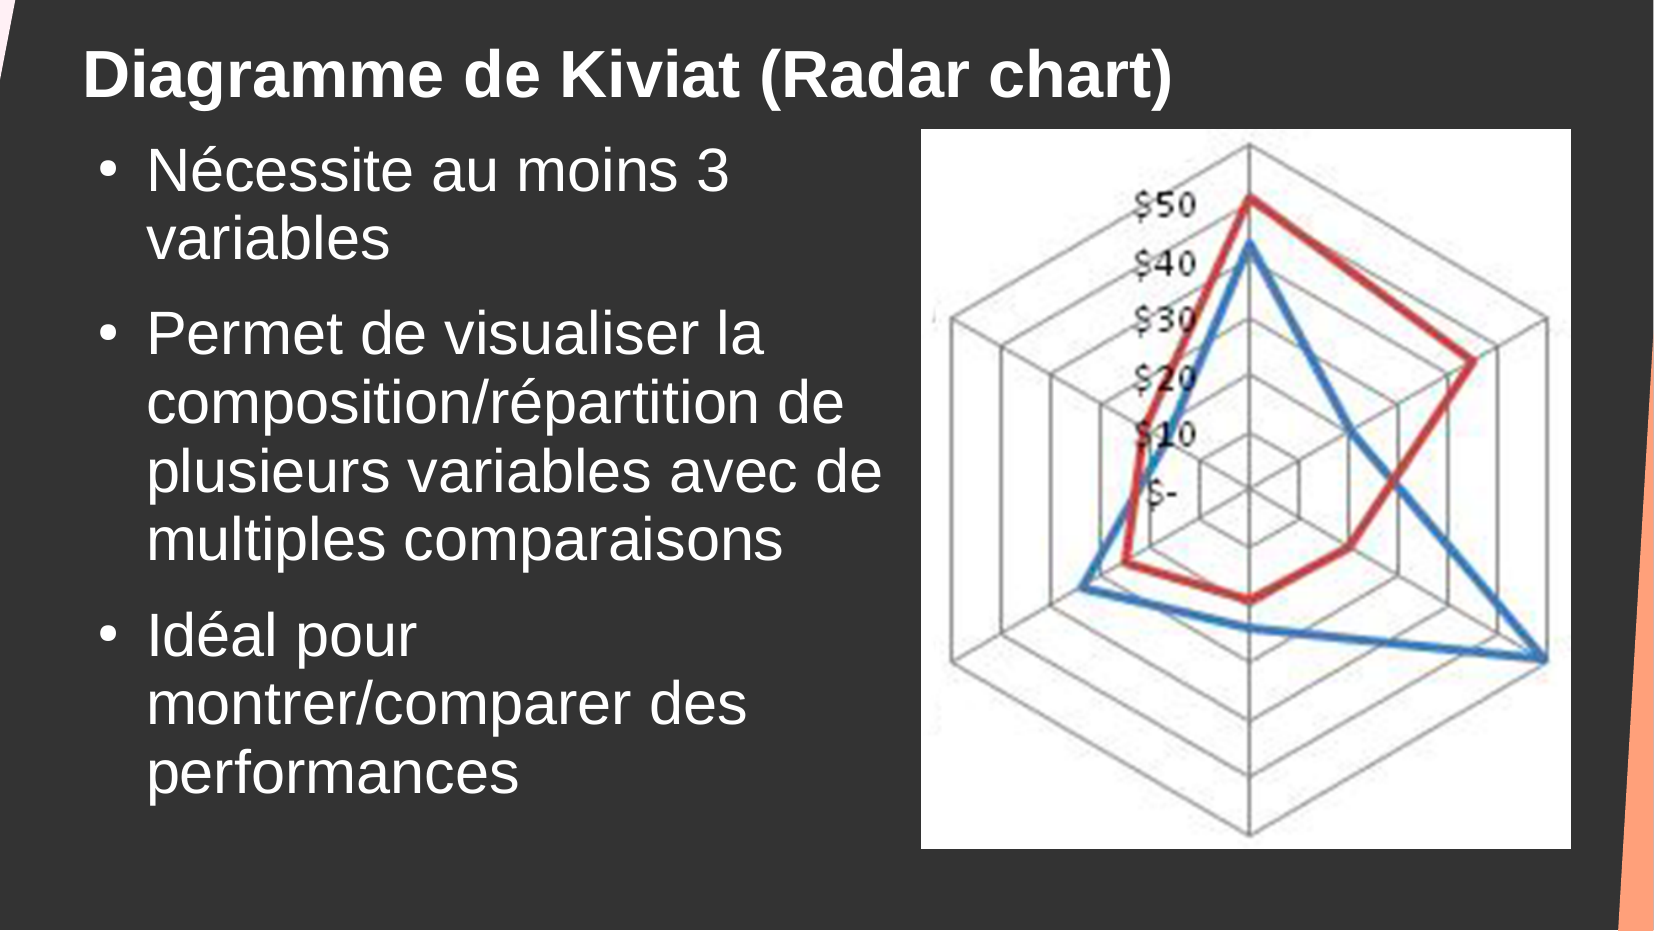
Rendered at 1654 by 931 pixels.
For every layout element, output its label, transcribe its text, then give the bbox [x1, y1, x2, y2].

text_box [0, 0, 16, 80]
list Nécessite au moins 3 variables Permet de visualiser la composition/répartition de plusieurs variables avec de multiples comparaisons Idéal pour montrer/comparer des performances [80, 135, 886, 815]
text_box [1618, 321, 1654, 931]
picture [921, 129, 1571, 849]
title Diagramme de Kiviat (Radar chart) [82, 37, 1571, 115]
